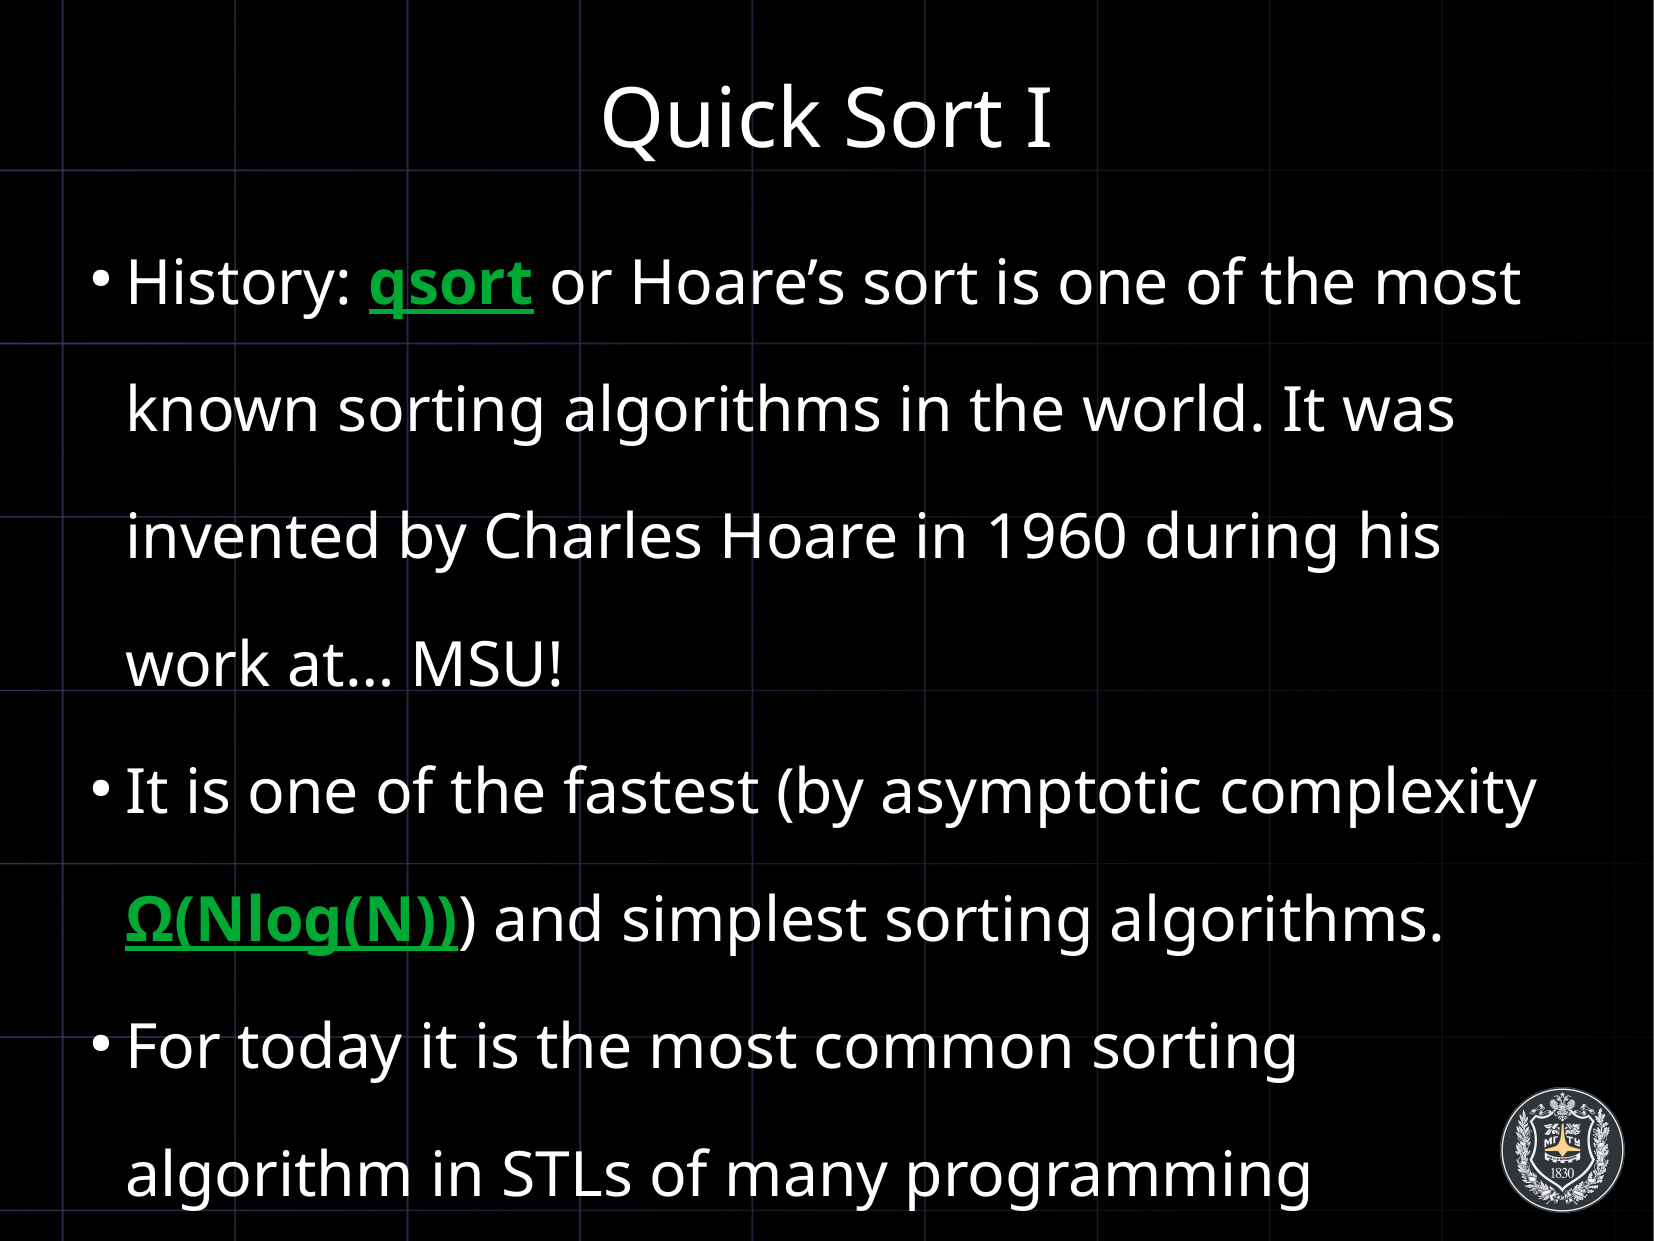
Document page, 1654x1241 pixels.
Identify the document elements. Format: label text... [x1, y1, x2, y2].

picture [0, 0, 1654, 1241]
title Quick Sort I [82, 37, 1571, 187]
text_box History: qsort or Hoare’s sort is one of the most known sorting algorithms in the world. It was invented by Charles Hoare in 1960 during his work at… MSU! It is one of the fastest (by asymptotic complexity Ω(Nlog(N))) and simplest sorting algorithms. For today it is the most common sorting algorithm in STLs of many programming languages. For example, C. [75, 187, 1576, 1140]
